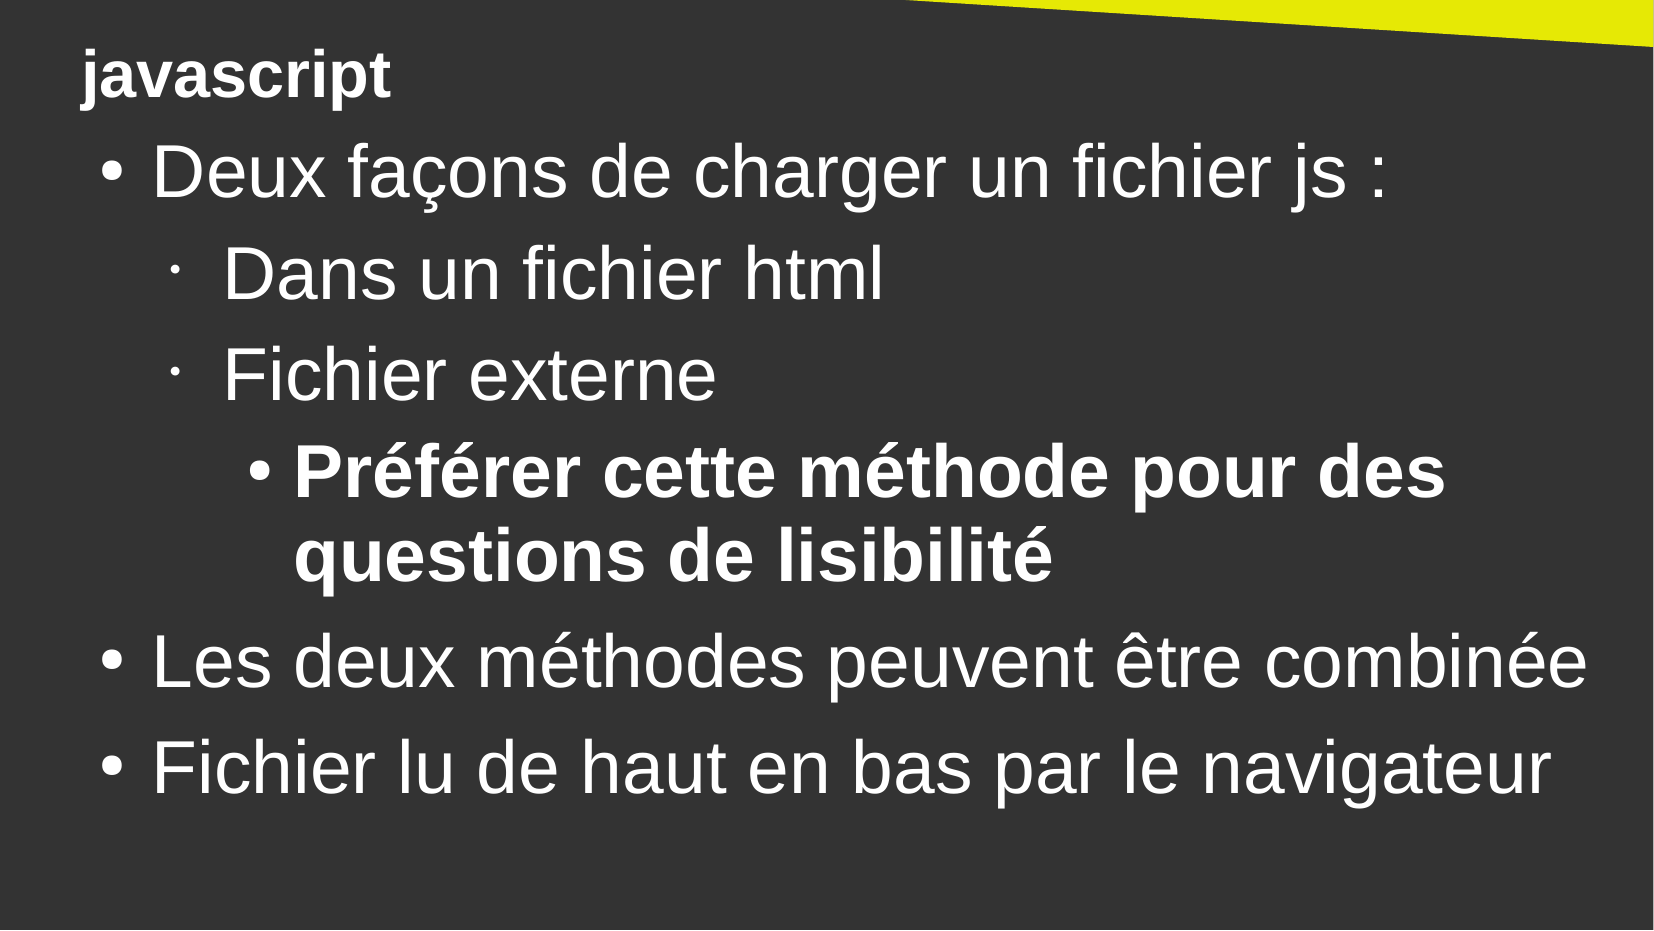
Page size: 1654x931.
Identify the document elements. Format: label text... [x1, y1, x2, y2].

text_box [905, 0, 1654, 48]
list Deux façons de charger un fichier js : Dans un fichier html Fichier externe Préférer cette méthode pour des questions de lisibilité Les deux méthodes peuvent être combinée Fichier lu de haut en bas par le navigateur [80, 129, 1620, 851]
title javascript [81, 37, 1570, 115]
